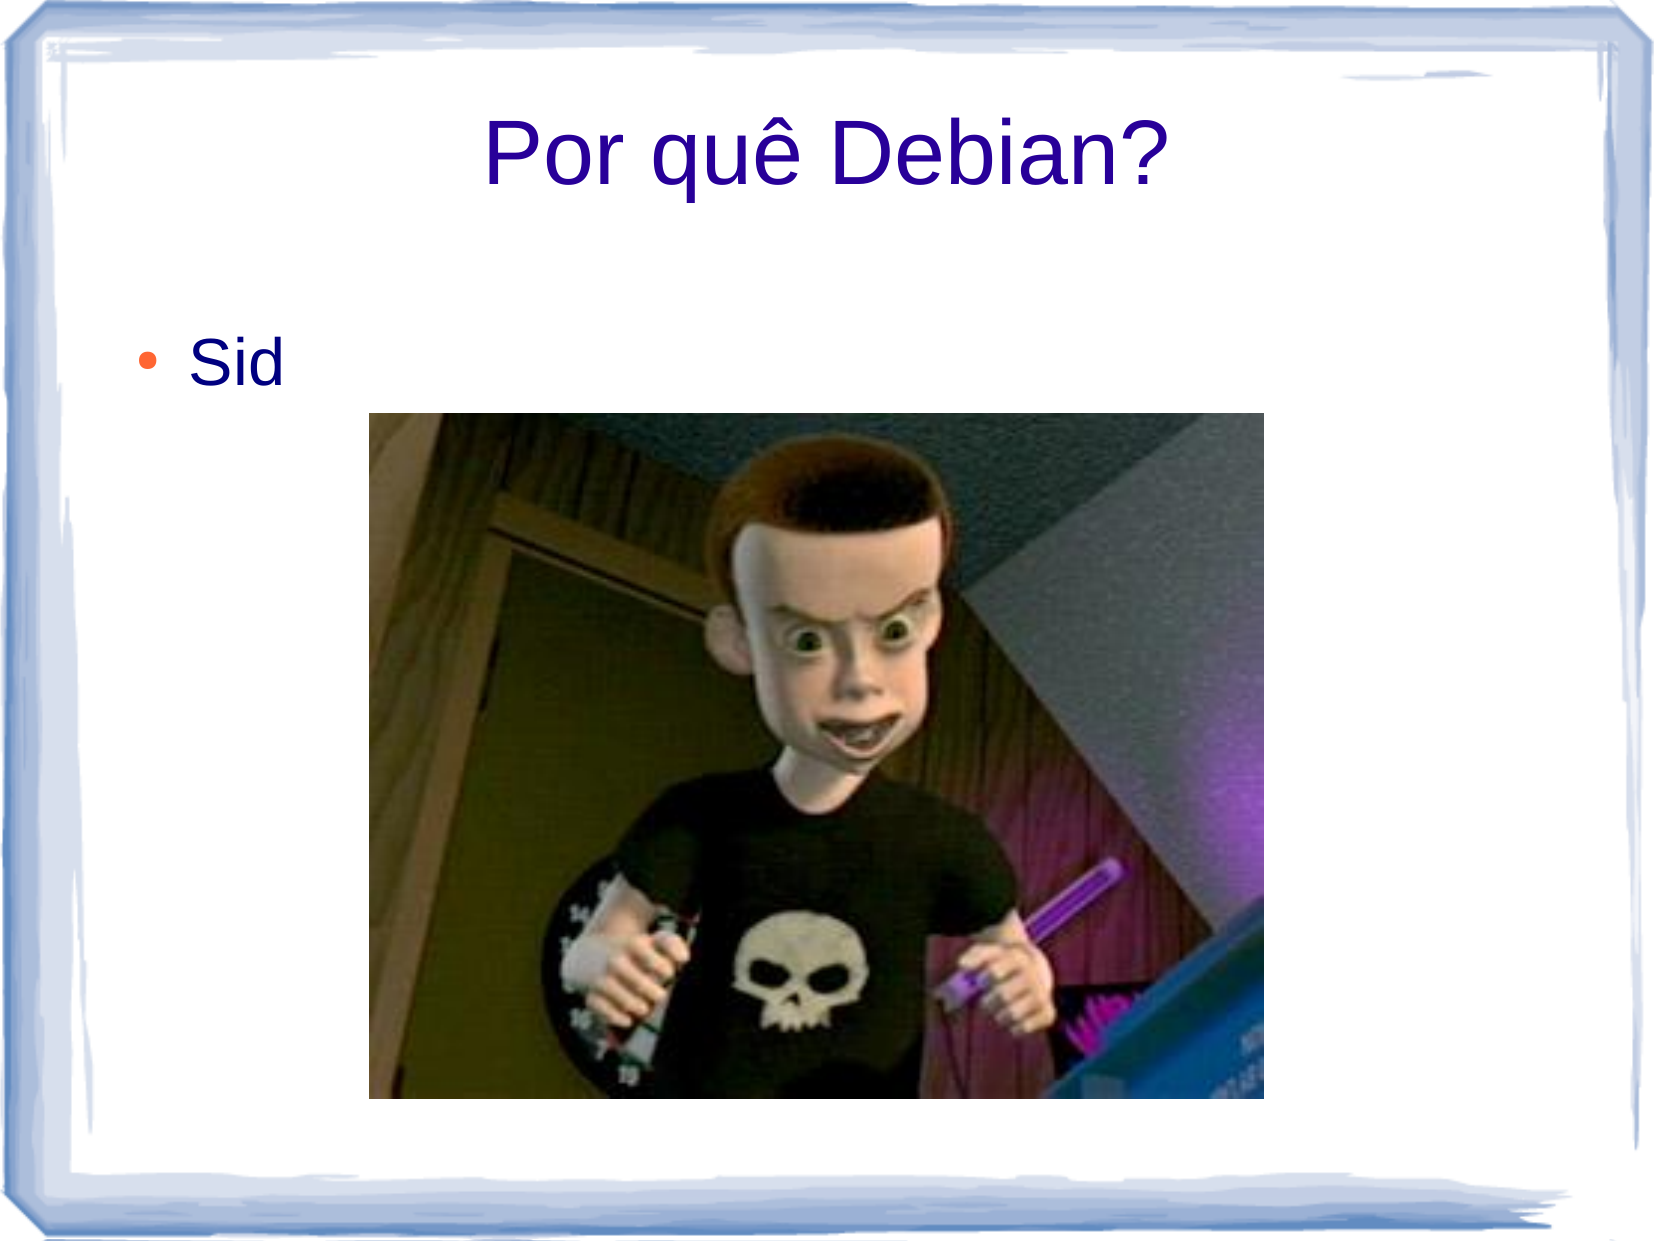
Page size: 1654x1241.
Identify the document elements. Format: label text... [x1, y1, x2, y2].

picture [0, 0, 1654, 1241]
list Sid [118, 324, 1571, 1045]
title Por quê Debian? [82, 49, 1571, 257]
